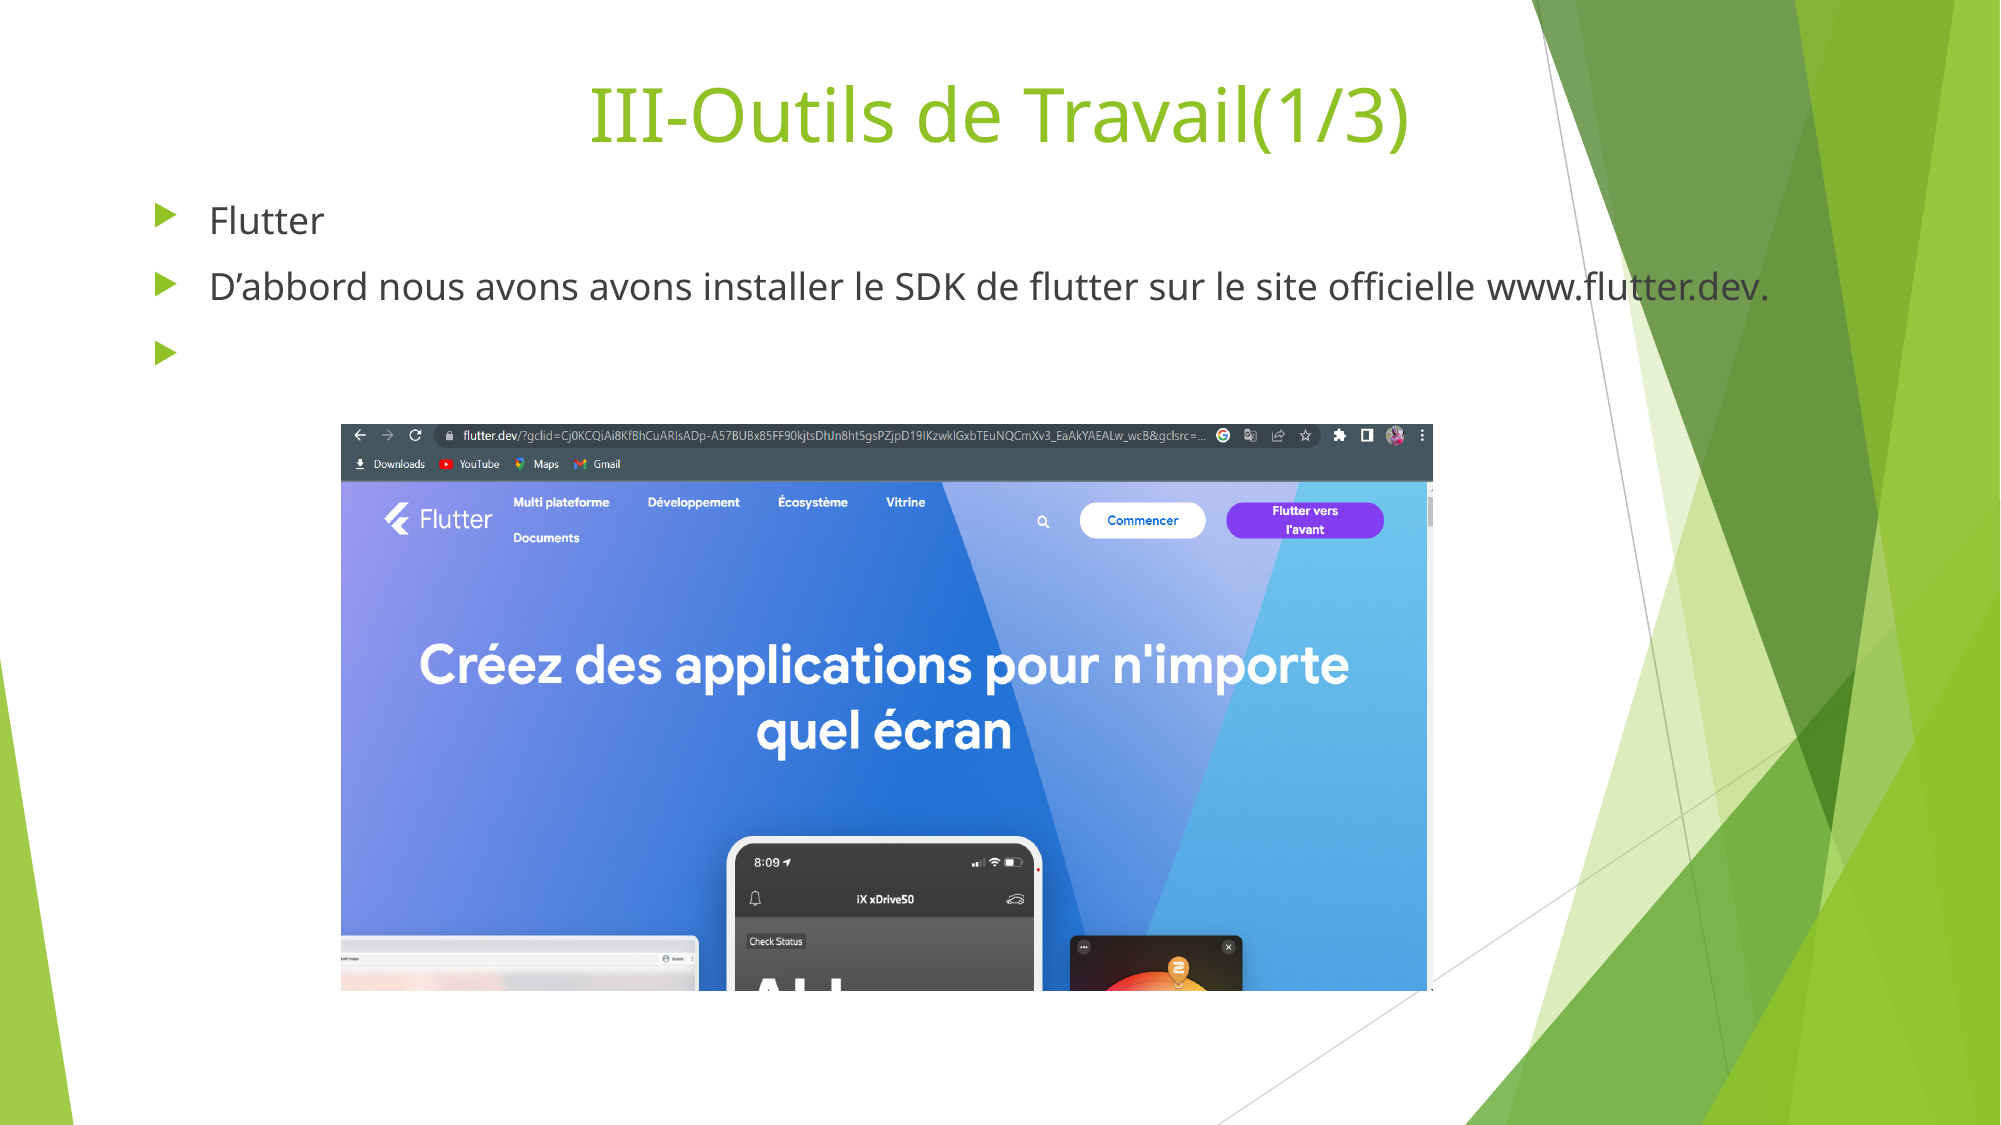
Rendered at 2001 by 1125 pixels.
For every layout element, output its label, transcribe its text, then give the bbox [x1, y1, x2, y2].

title III-Outils de Travail(1/3) [137, 59, 1863, 189]
picture [341, 424, 1433, 991]
list Flutter D’abbord nous avons avons installer le SDK de flutter sur le site officielle www.flutter.dev. [137, 189, 1863, 1014]
